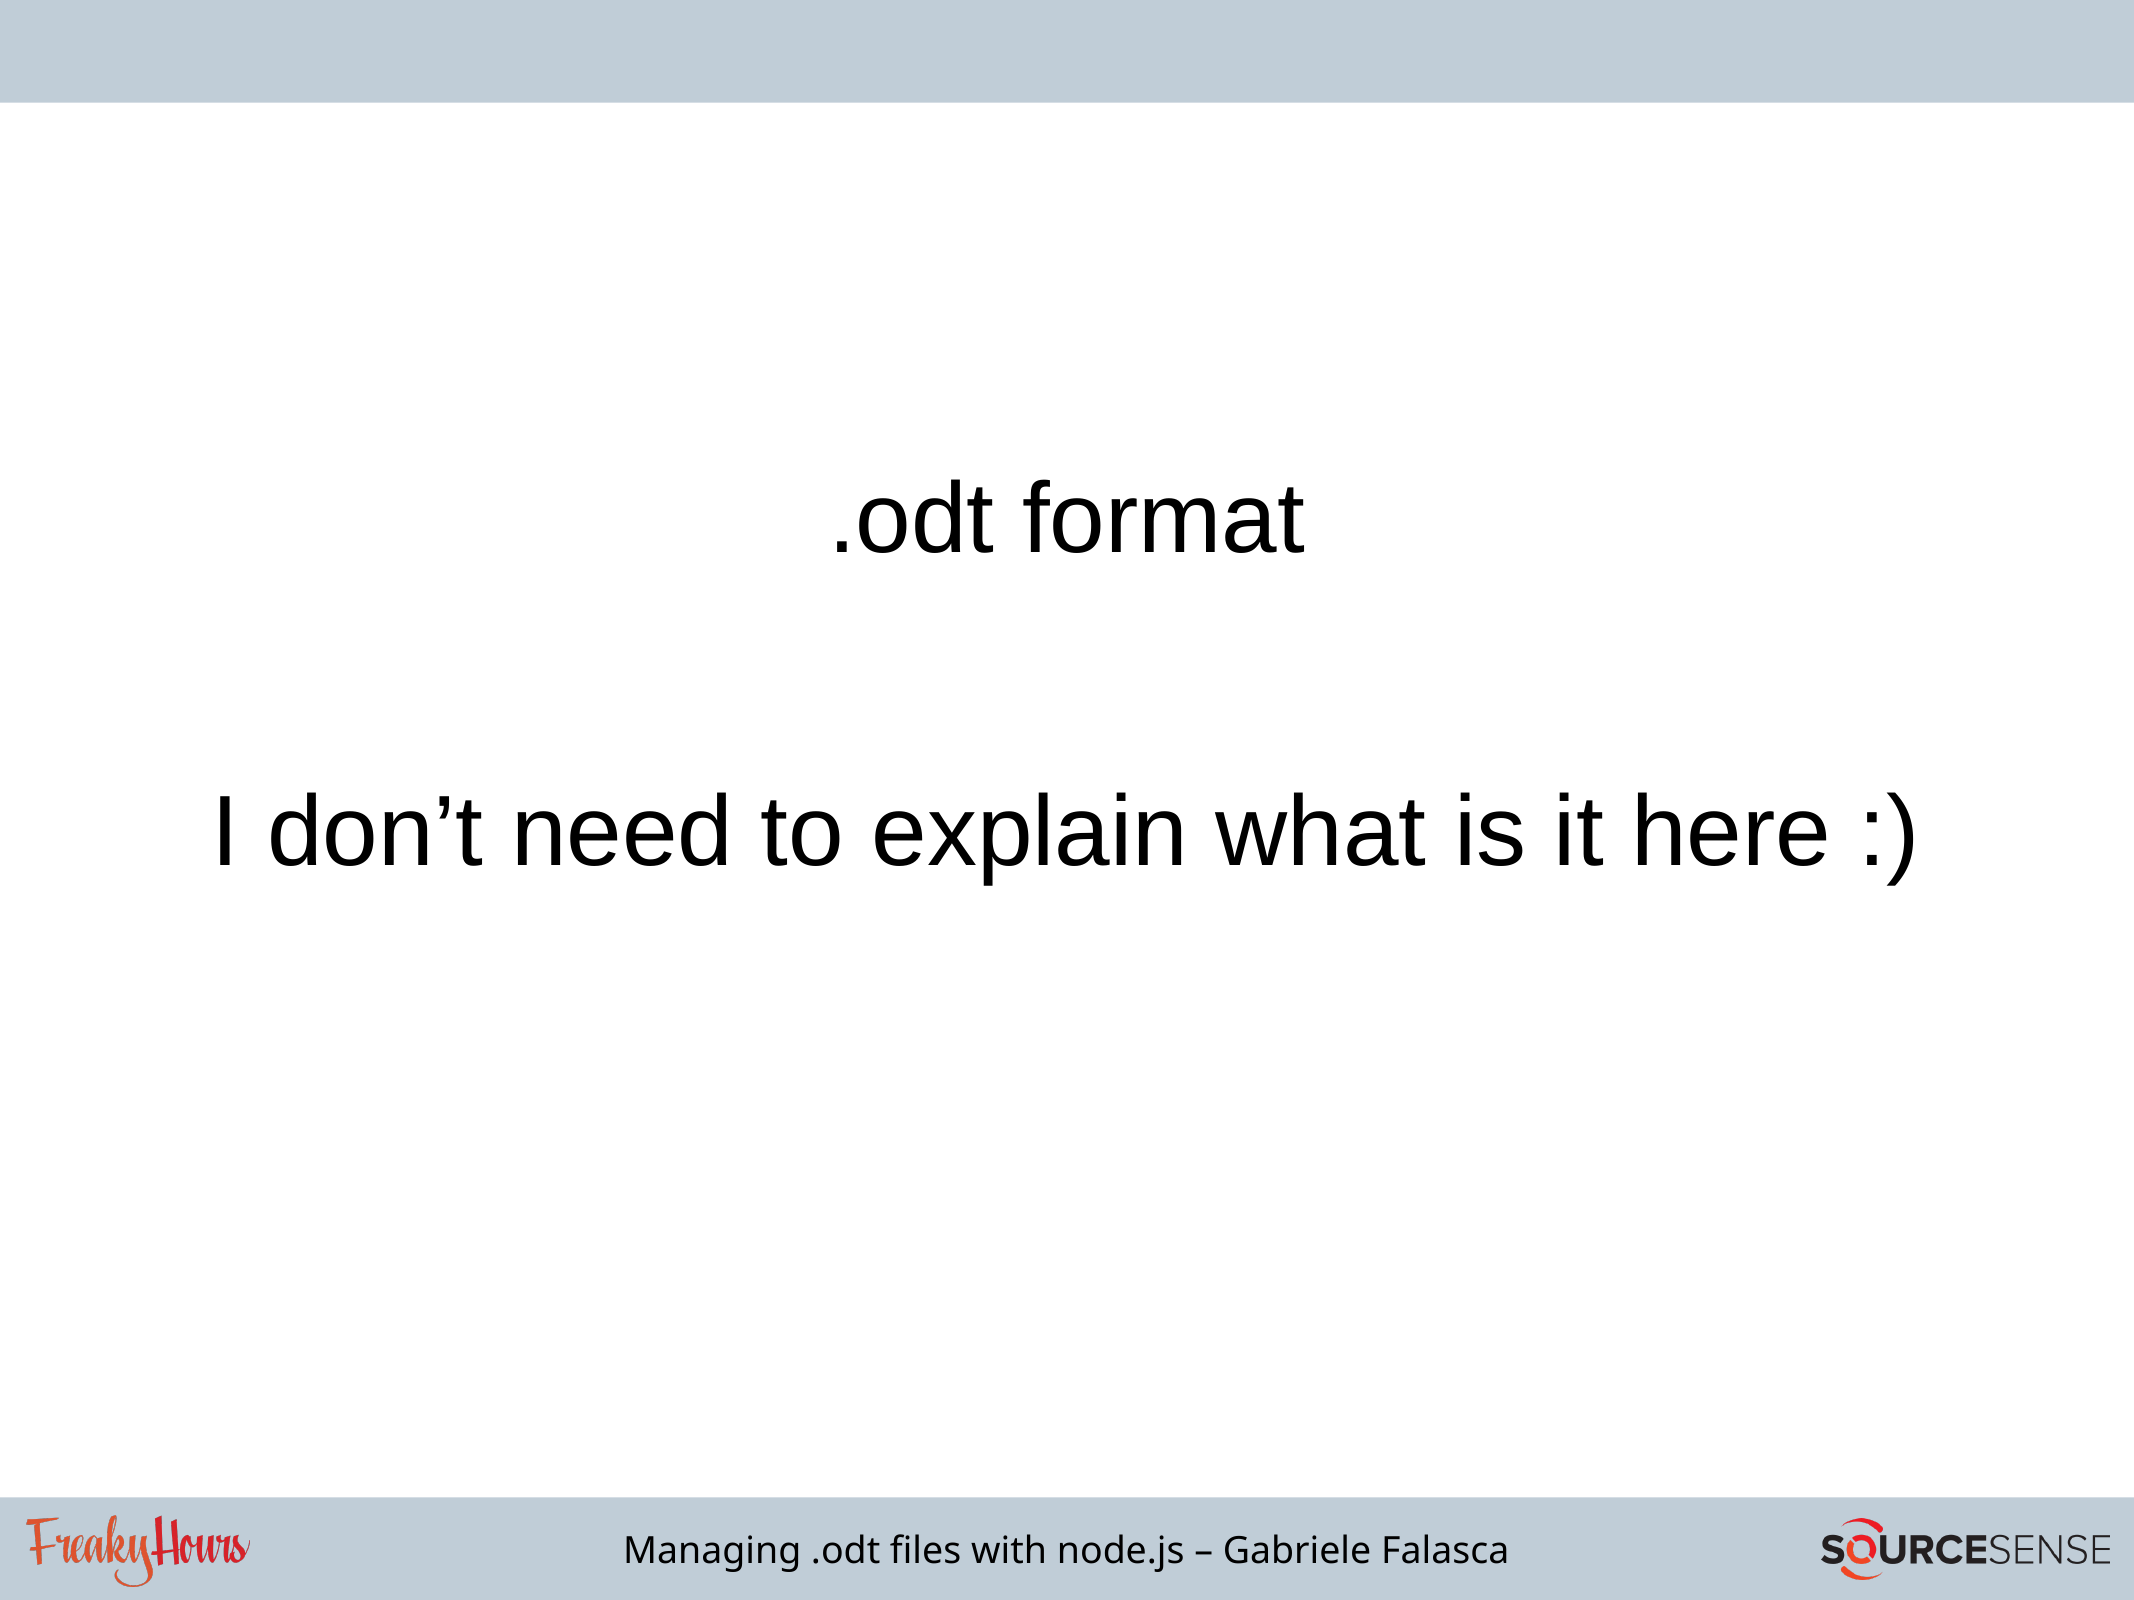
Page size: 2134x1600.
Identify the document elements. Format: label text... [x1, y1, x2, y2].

picture [1821, 1518, 2110, 1580]
title Managing .odt files with node.js – Gabriele Falasca [333, 1497, 1800, 1600]
text_box I don’t need to explain what is it here :) [0, 767, 2134, 895]
picture [26, 1515, 250, 1587]
text_box .odt format [0, 454, 2134, 582]
